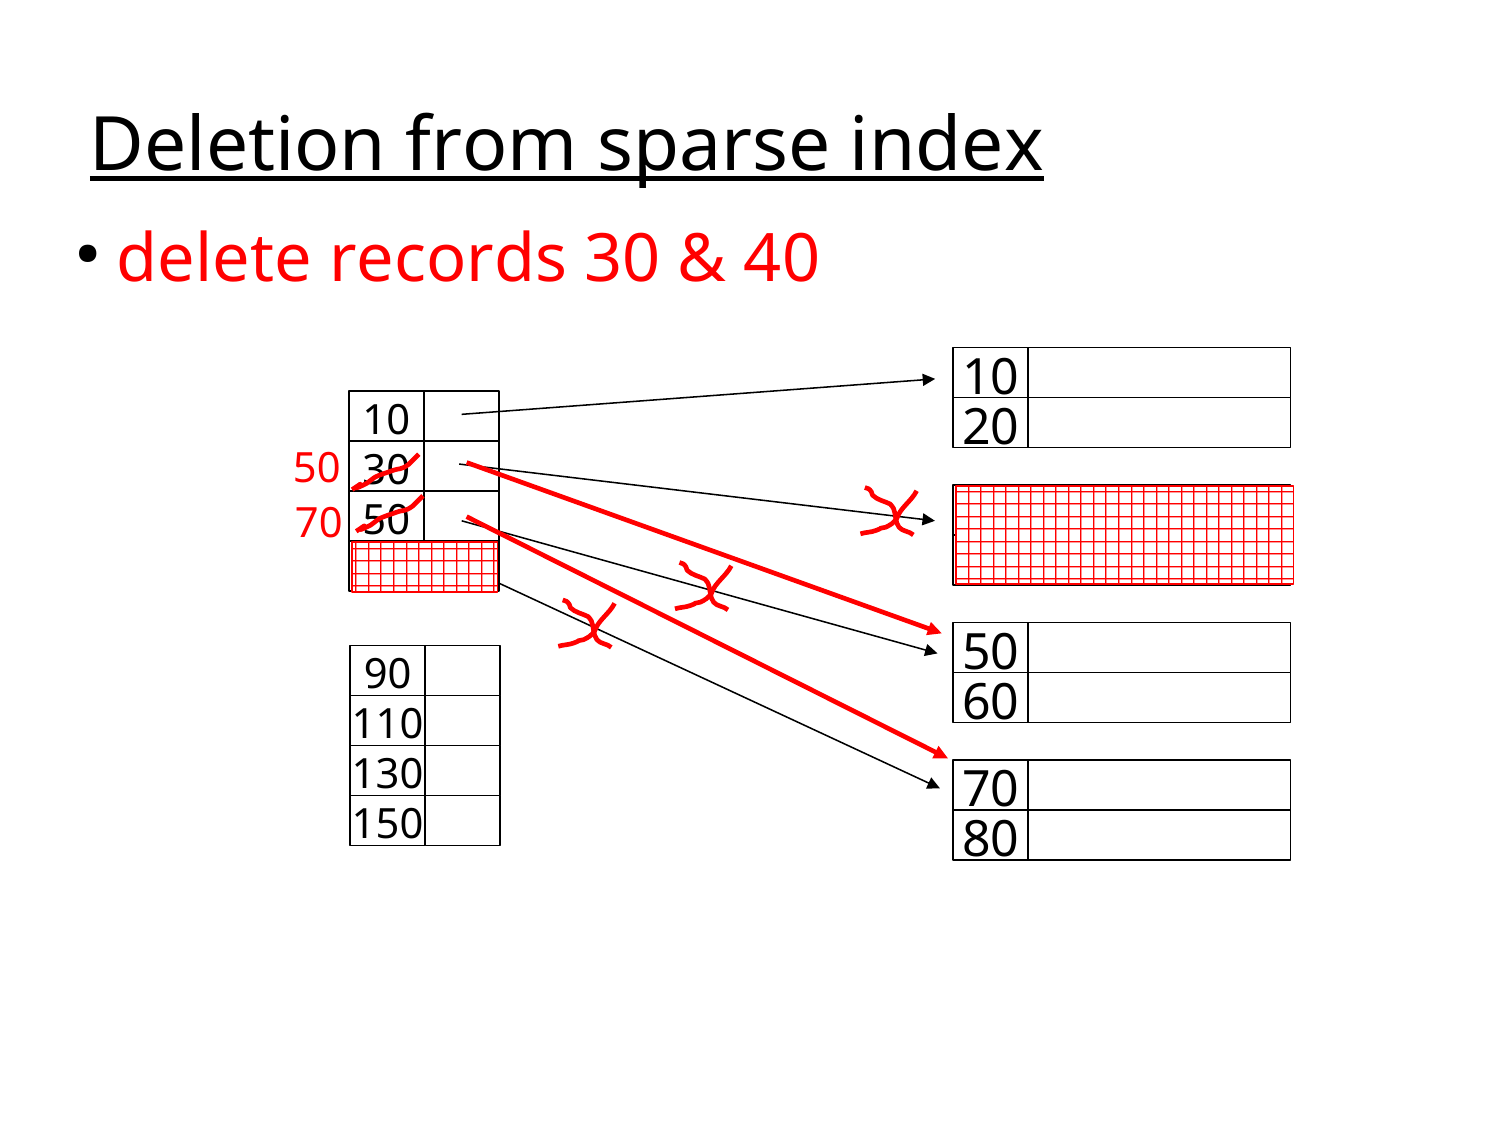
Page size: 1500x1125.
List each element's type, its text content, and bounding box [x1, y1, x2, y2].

text_box 30 [355, 440, 424, 490]
text_box 50 [392, 513, 404, 531]
text_box 50 [357, 490, 423, 527]
text_box 130 [350, 745, 425, 795]
text_box [1028, 760, 1291, 861]
text_box 90 [350, 645, 425, 695]
text_box 10 [953, 347, 1028, 398]
text_box [1028, 622, 1291, 723]
text_box 60 [953, 673, 1028, 723]
text_box [425, 645, 501, 846]
title Deletion from sparse index [75, 75, 1351, 201]
text_box 150 [350, 795, 426, 846]
text_box 50 [367, 523, 380, 531]
text_box [1028, 347, 1291, 448]
text_box 50 [953, 622, 1028, 673]
text_box delete records 30 & 40 [0, 204, 828, 300]
text_box [351, 390, 499, 593]
text_box 70 [281, 486, 357, 552]
text_box 50 [279, 432, 355, 498]
text_box 80 [953, 811, 1028, 861]
text_box 30 [392, 457, 404, 467]
text_box 50 [357, 501, 423, 540]
text_box [955, 485, 1294, 586]
text_box 30 [392, 471, 404, 481]
list [99, 312, 1375, 988]
text_box 110 [350, 695, 426, 745]
text_box 10 [348, 390, 423, 440]
text_box 70 [953, 760, 1028, 811]
text_box 20 [953, 398, 1028, 448]
